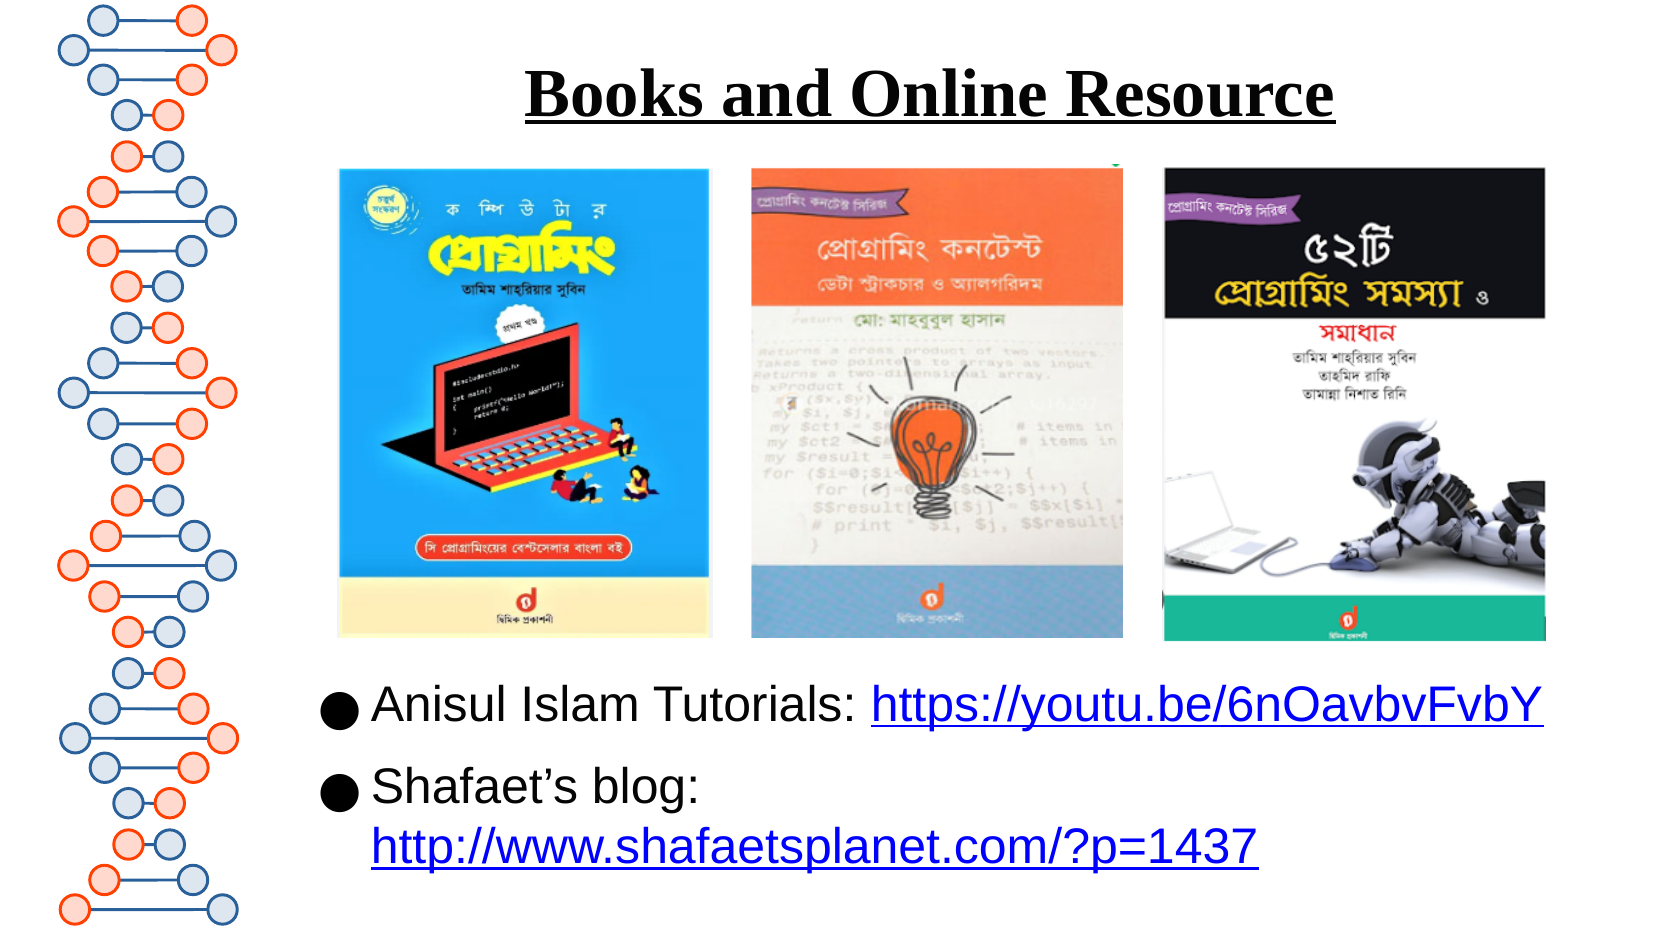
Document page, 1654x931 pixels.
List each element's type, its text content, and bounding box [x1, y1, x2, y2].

picture [1162, 164, 1546, 646]
text_box Anisul Islam Tutorials: https://youtu.be/6nOavbvFvbY Shafaet’s blog: http://www.shafaetsplanet.com/?p=1437 [300, 671, 1575, 822]
text_box Books and Online Resource [265, 11, 1595, 166]
picture [337, 164, 713, 638]
picture [747, 164, 1123, 638]
